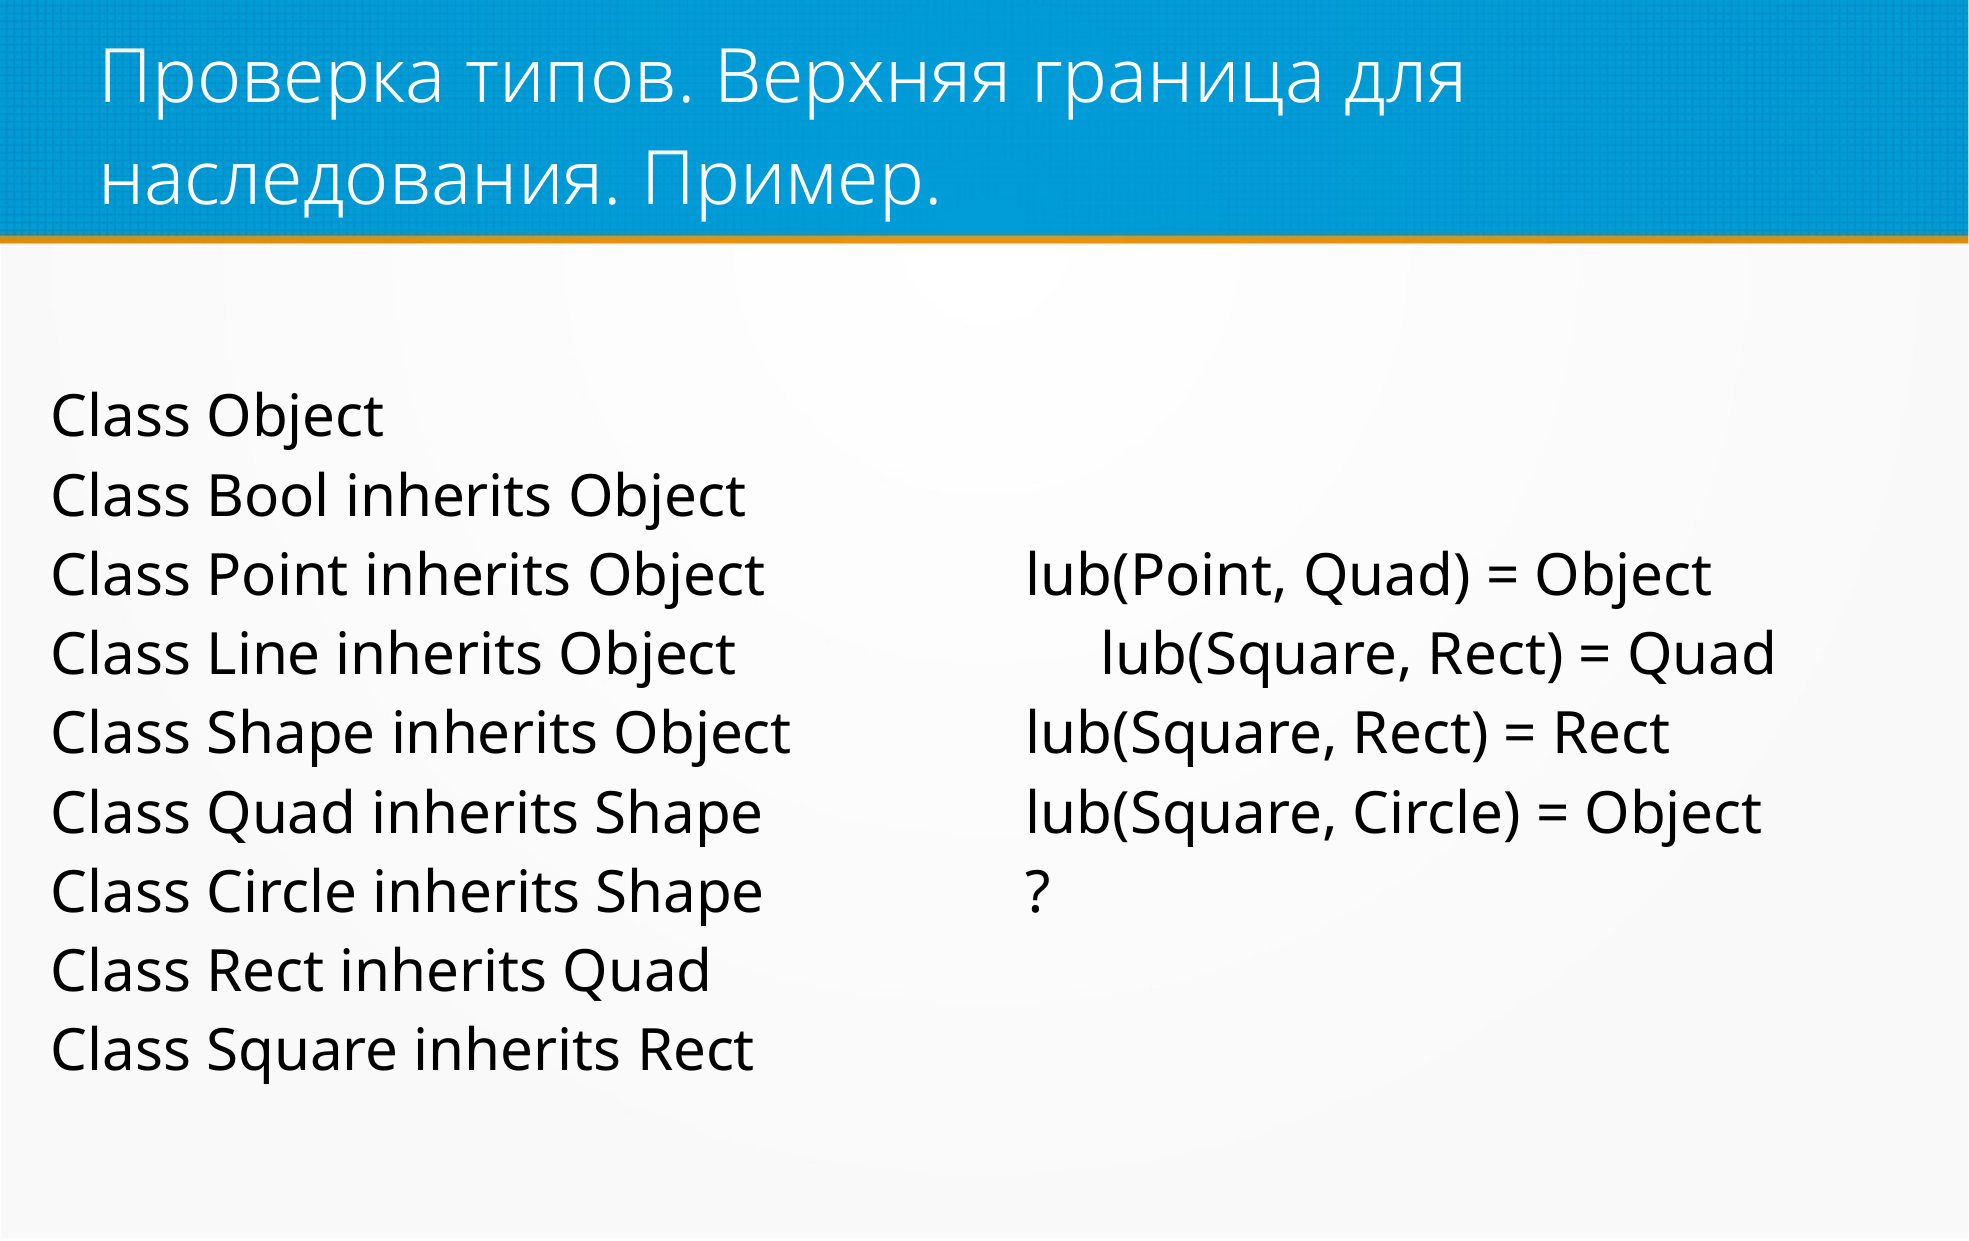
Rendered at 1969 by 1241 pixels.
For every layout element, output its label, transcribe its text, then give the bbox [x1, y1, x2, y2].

text_box Class Object Class Bool inherits Object Class Point inherits Object lub(Point, Quad) = Object Class Line inherits Object lub(Square, Rect) = Quad Class Shape inherits Object lub(Square, Rect) = Rect Class Quad inherits Shape lub(Square, Circle) = Object Class Circle inherits Shape ? Class Rect inherits Quad Class Square inherits Rect [45, 285, 1936, 1178]
title Проверка типов. Верхняя граница для наследования. Пример. [98, 19, 1870, 227]
picture [0, 233, 1969, 1241]
